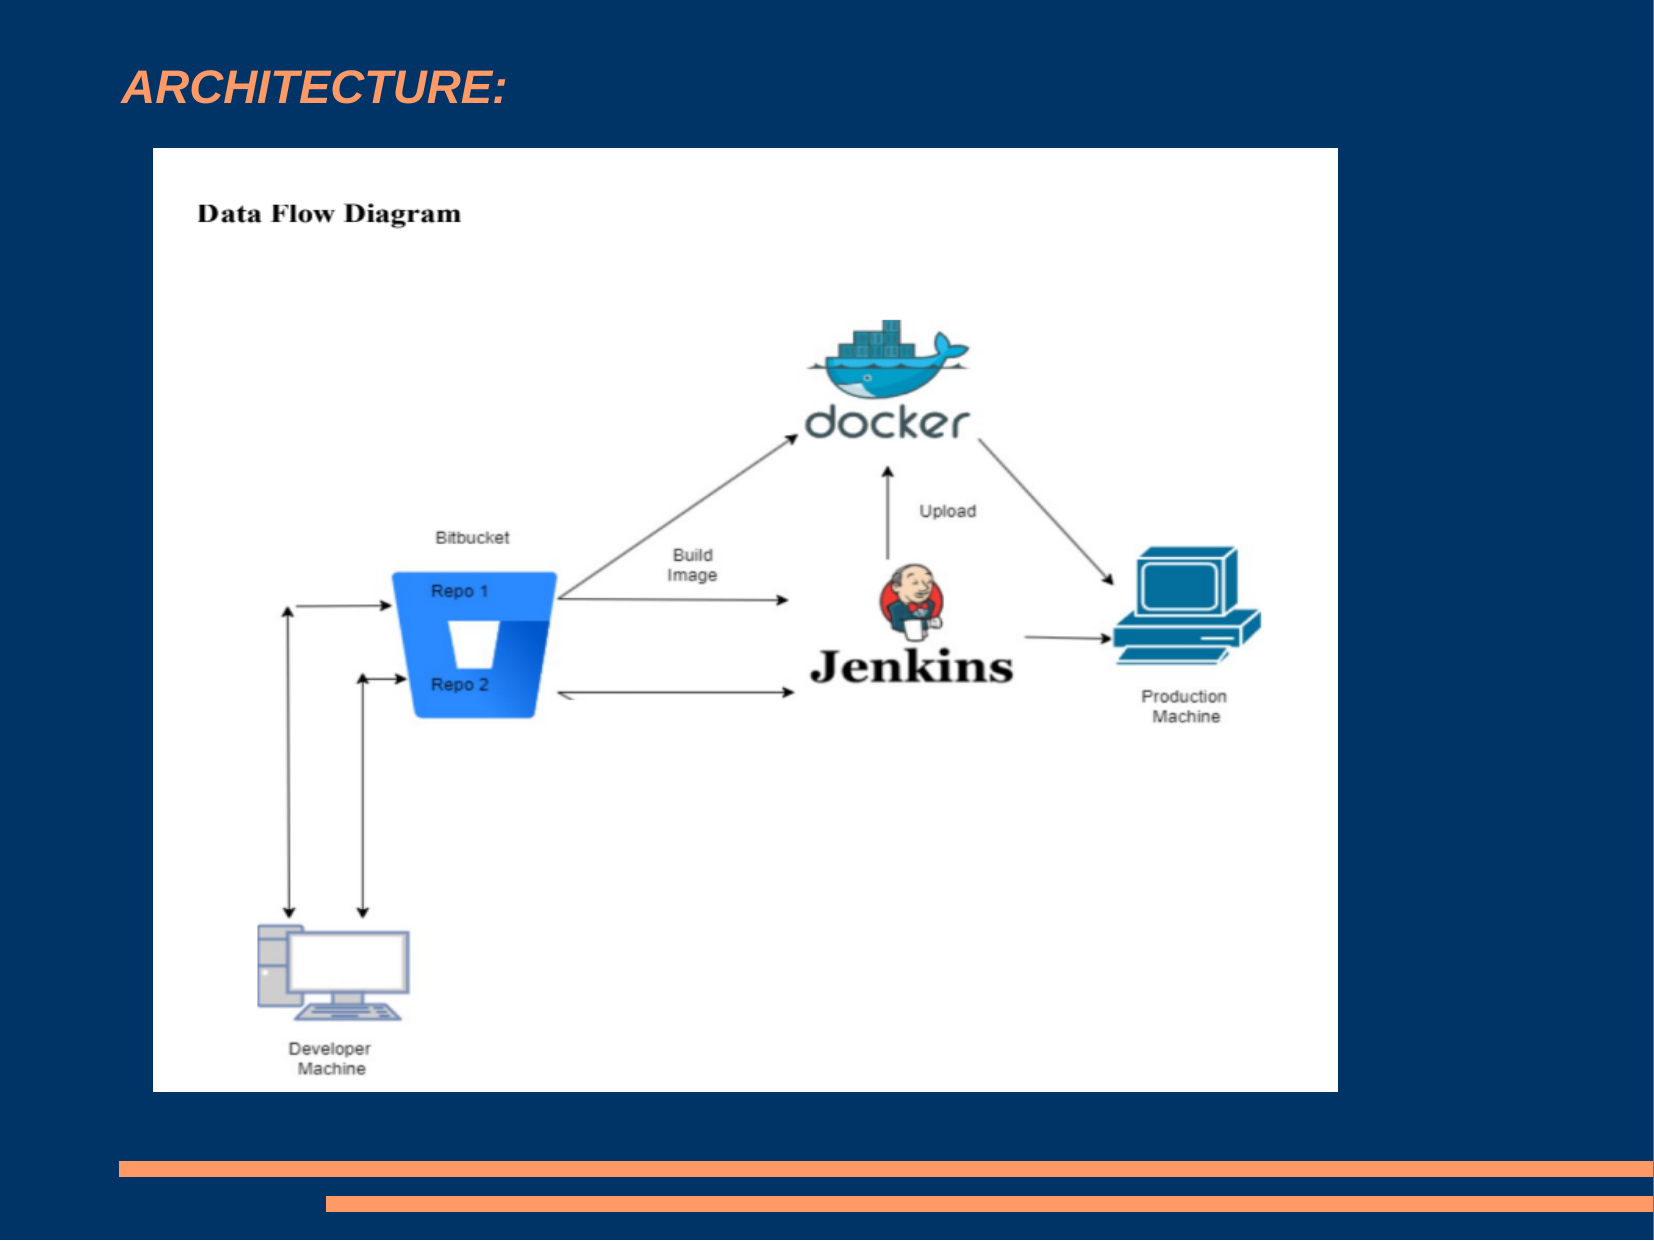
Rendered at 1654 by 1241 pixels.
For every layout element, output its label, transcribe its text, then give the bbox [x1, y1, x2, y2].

title ARCHITECTURE: [121, 0, 1534, 189]
picture [153, 148, 1338, 1092]
